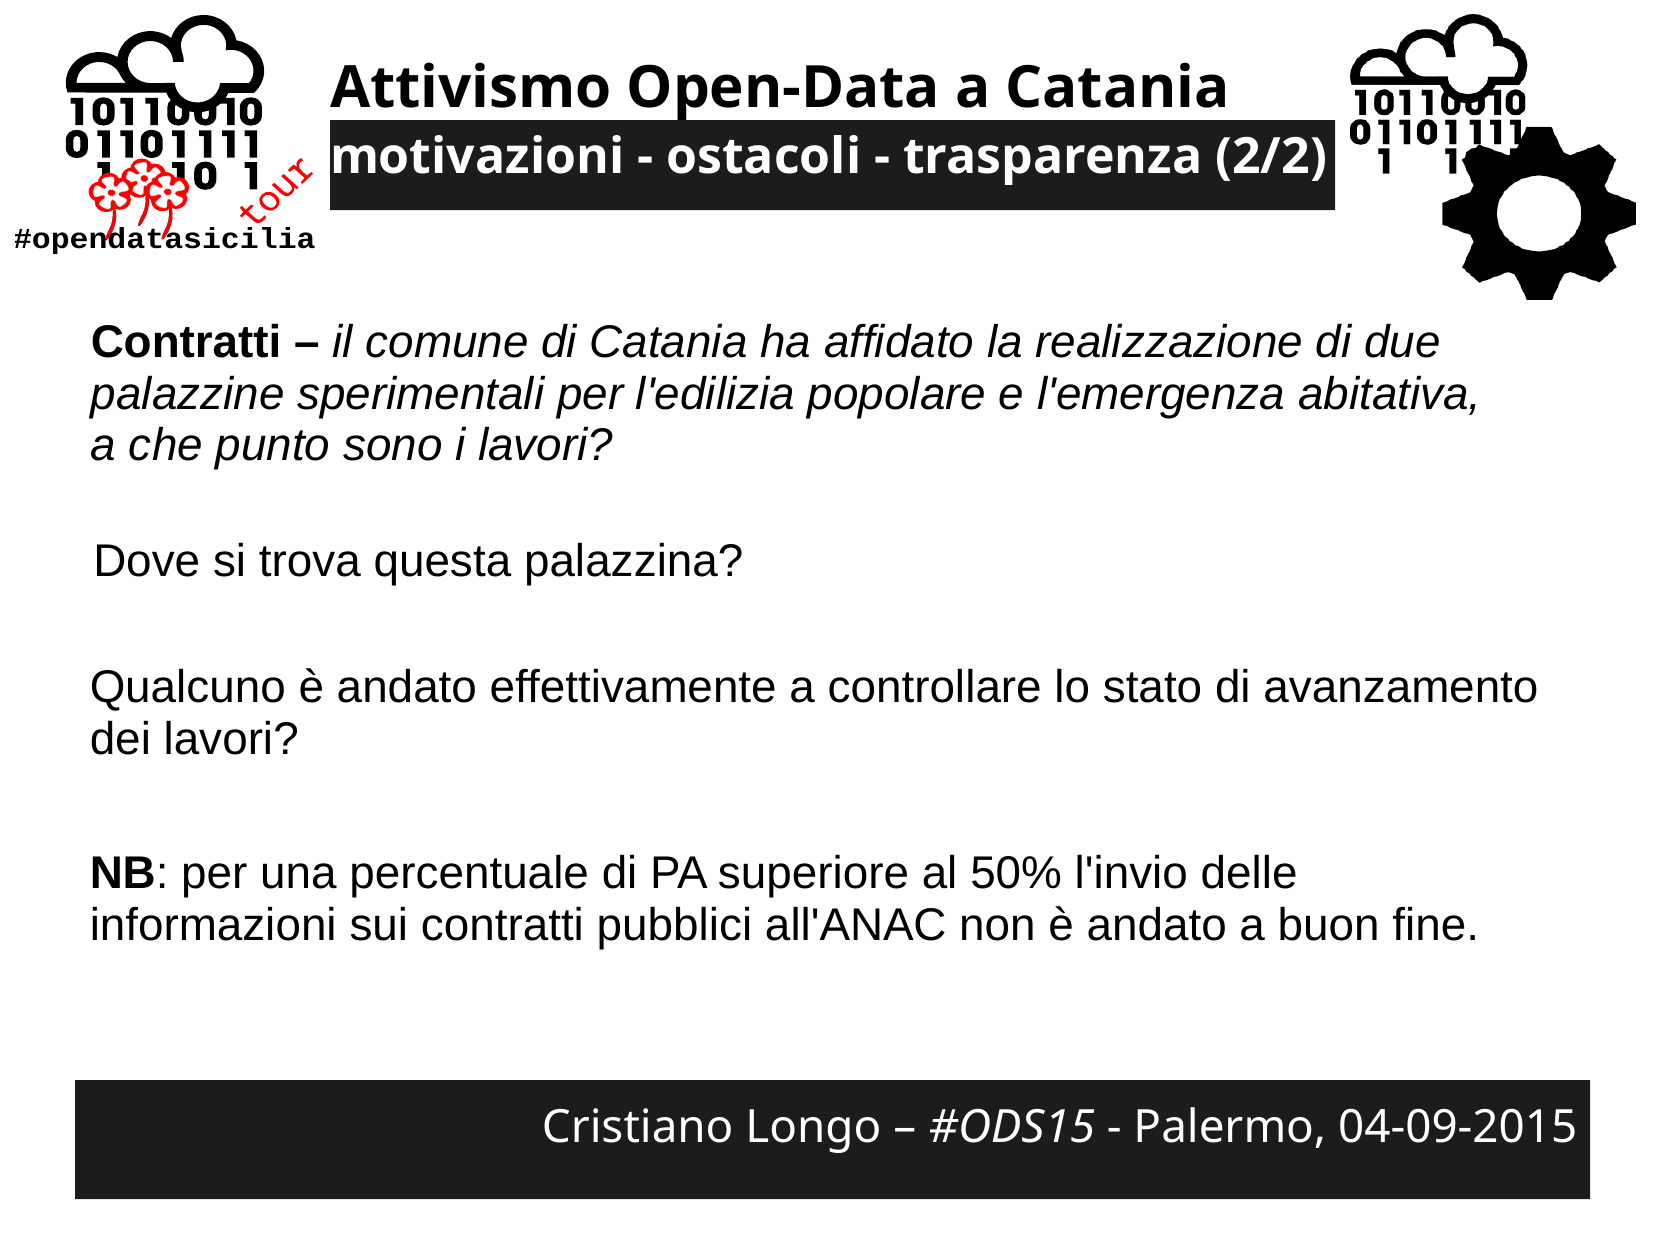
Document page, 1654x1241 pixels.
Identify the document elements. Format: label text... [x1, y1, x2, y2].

text_box Dove si trova questa palazzina? [78, 527, 1369, 594]
text_box NB: per una percentuale di PA superiore al 50% l'invio delle informazioni sui contratti pubblici all'ANAC non è andato a buon fine. [75, 840, 1546, 958]
text_box Contratti – il comune di Catania ha affidato la realizzazione di due palazzine sperimentali per l'edilizia popolare e l'emergenza abitativa, a che punto sono i lavori? [76, 309, 1532, 478]
picture [1350, 14, 1636, 301]
list Attivismo Open-Data a Catania [330, 45, 1321, 120]
list Cristiano Longo – #ODS15 - Palermo, 04-09-2015 [75, 1080, 1591, 1200]
list motivazioni - ostacoli - trasparenza (2/2) [330, 120, 1336, 211]
text_box Qualcuno è andato effettivamente a controllare lo stato di avanzamento dei lavori? [75, 653, 1561, 772]
picture [15, 15, 316, 256]
